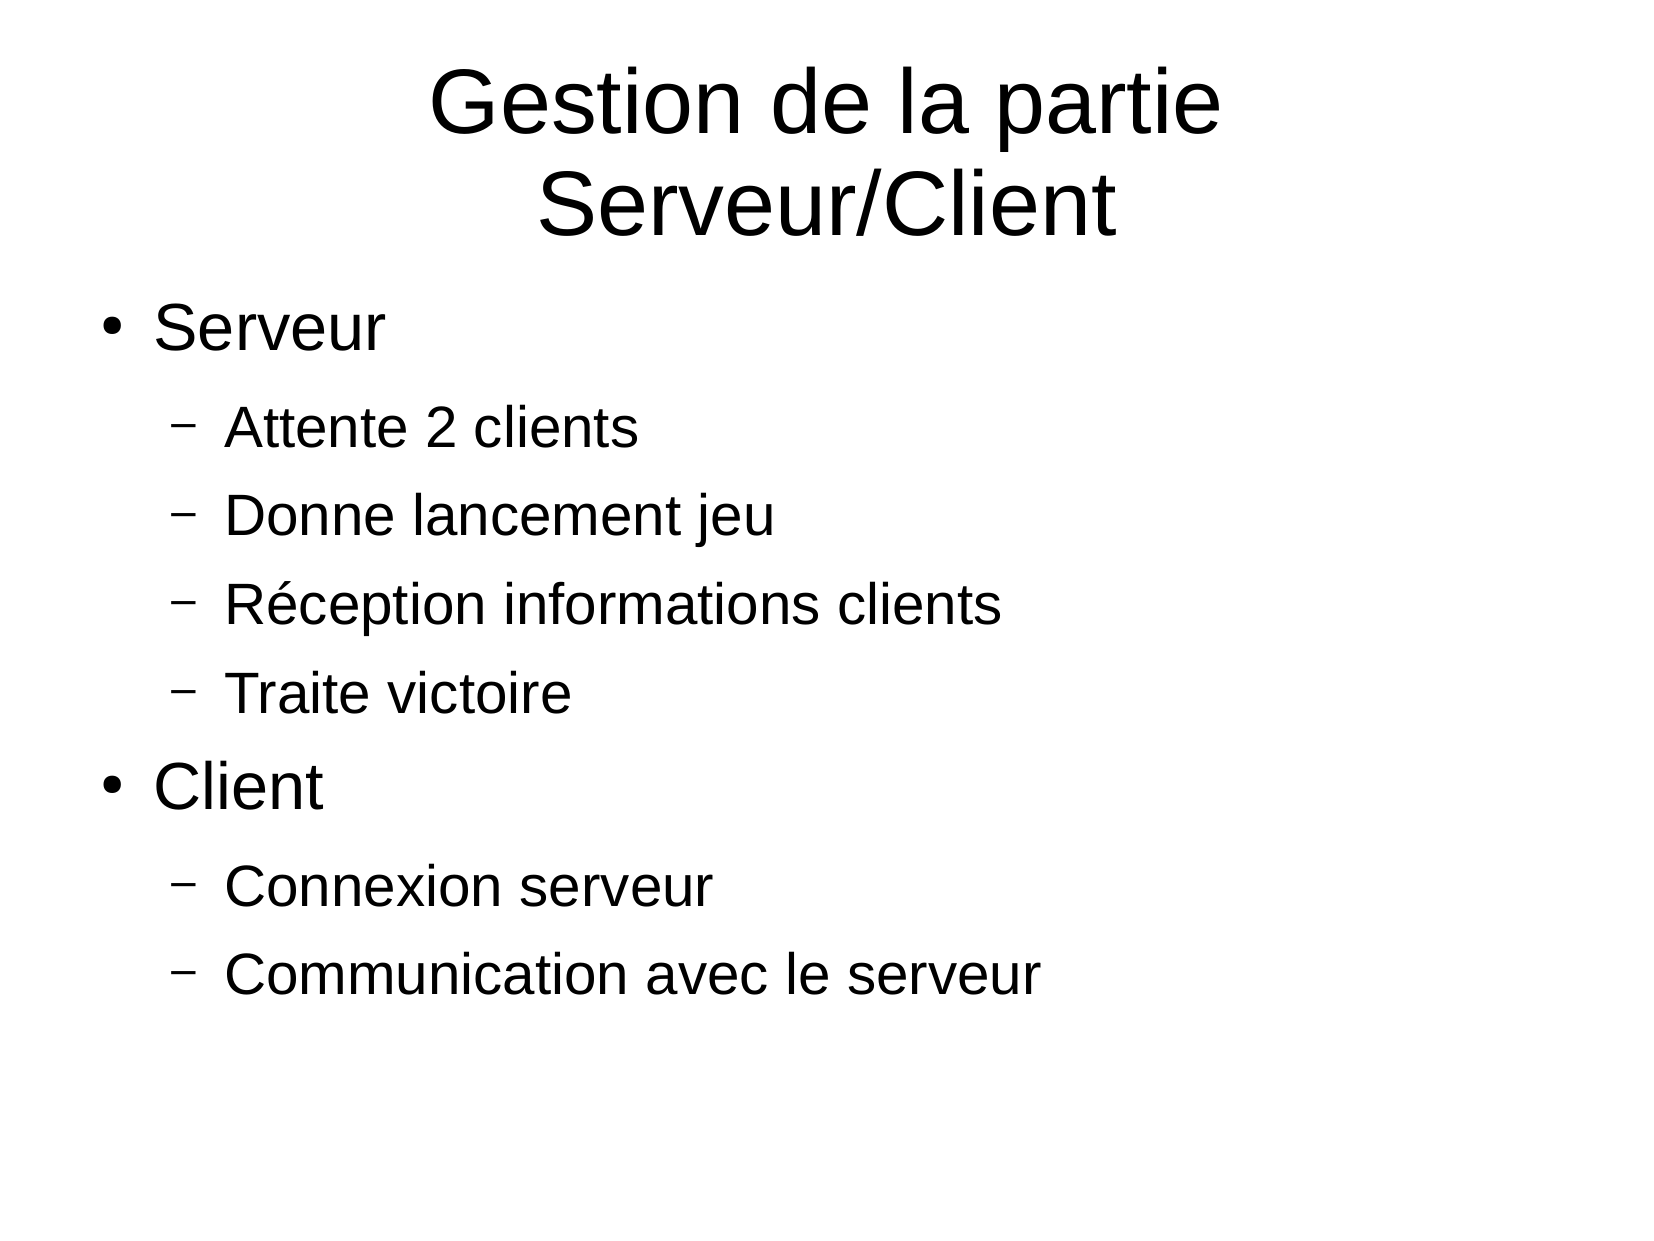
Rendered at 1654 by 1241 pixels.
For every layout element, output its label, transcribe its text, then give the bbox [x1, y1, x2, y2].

list Serveur Attente 2 clients Donne lancement jeu Réception informations clients Traite victoire Client Connexion serveur Communication avec le serveur [82, 290, 1538, 1010]
title Gestion de la partie Serveur/Client [82, 49, 1571, 257]
